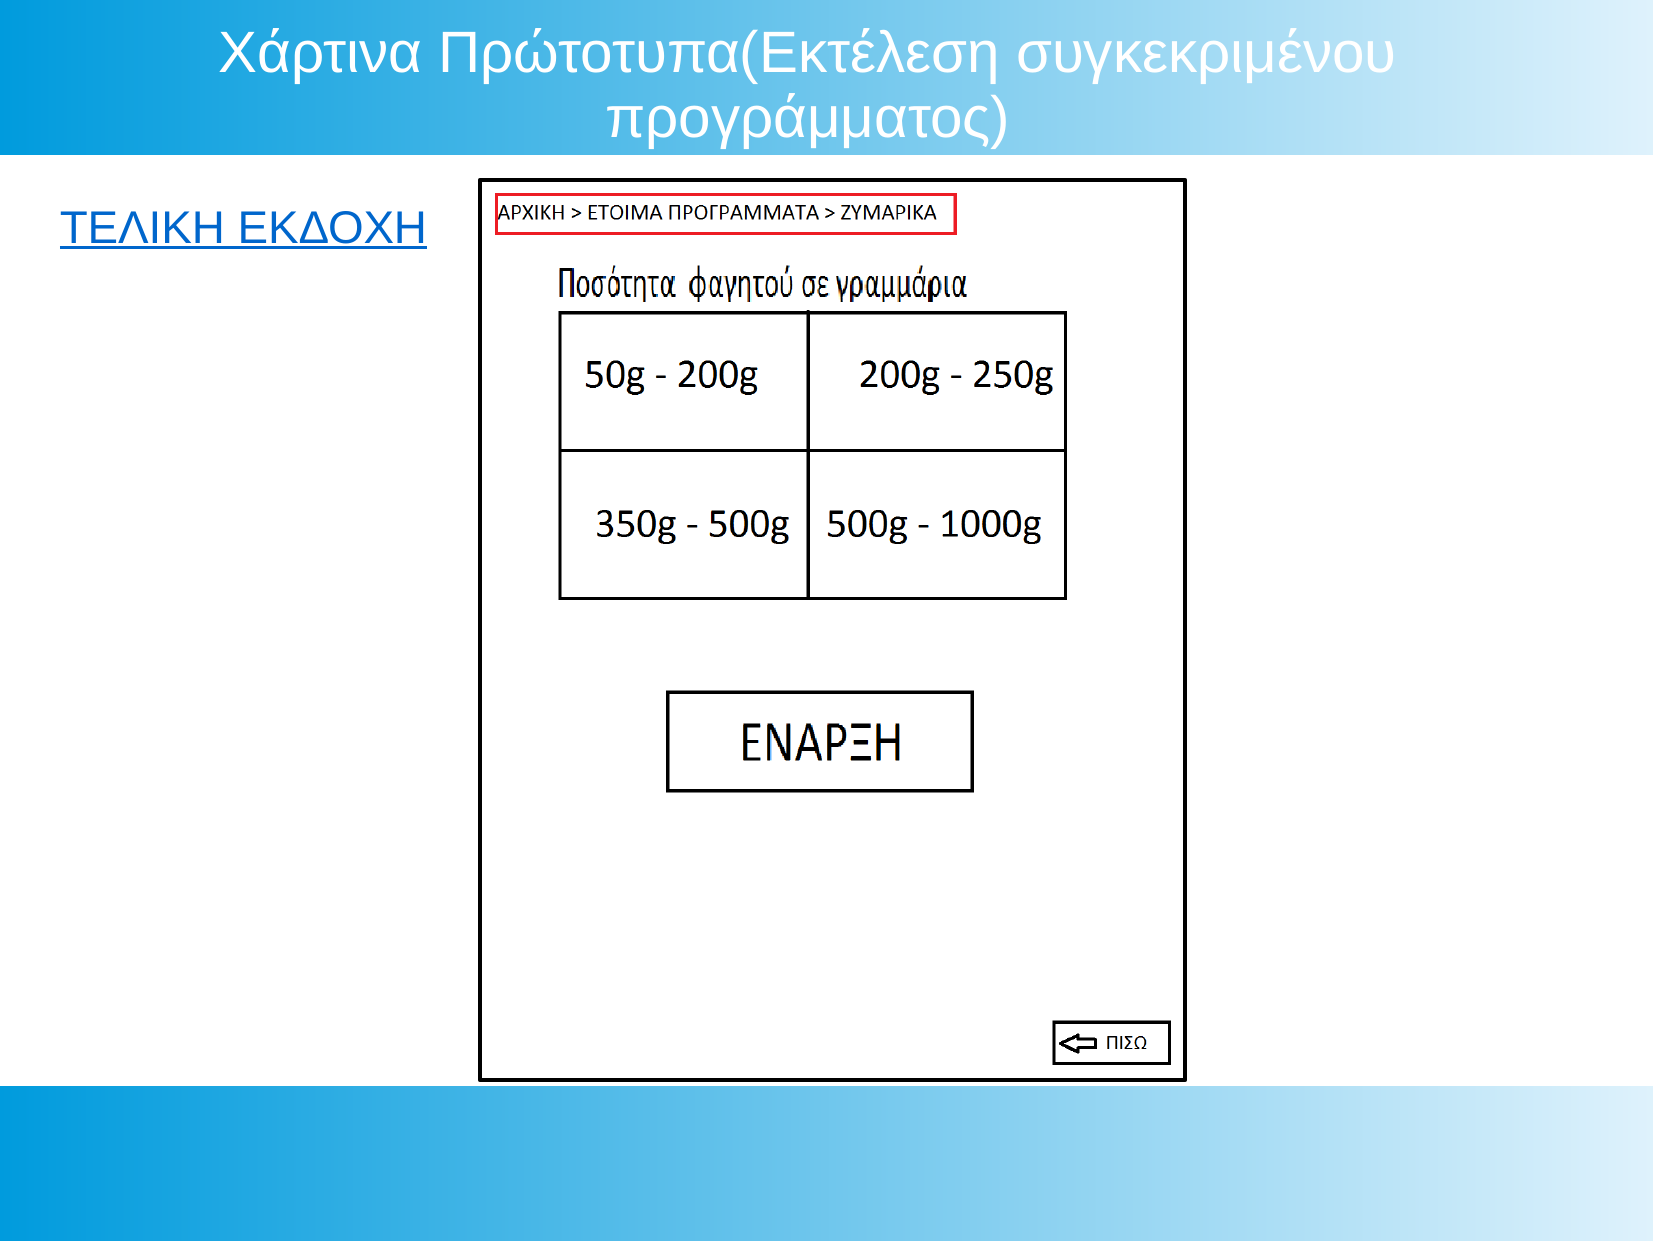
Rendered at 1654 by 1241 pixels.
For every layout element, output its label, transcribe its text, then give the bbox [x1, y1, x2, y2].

text_box ΤΕΛΙΚΗ ΕΚΔΟΧΗ [45, 195, 676, 266]
picture [495, 188, 1171, 1066]
title Χάρτινα Πρώτοτυπα(Εκτέλεση συγκεκριμένου προγράμματος) [30, 19, 1586, 151]
